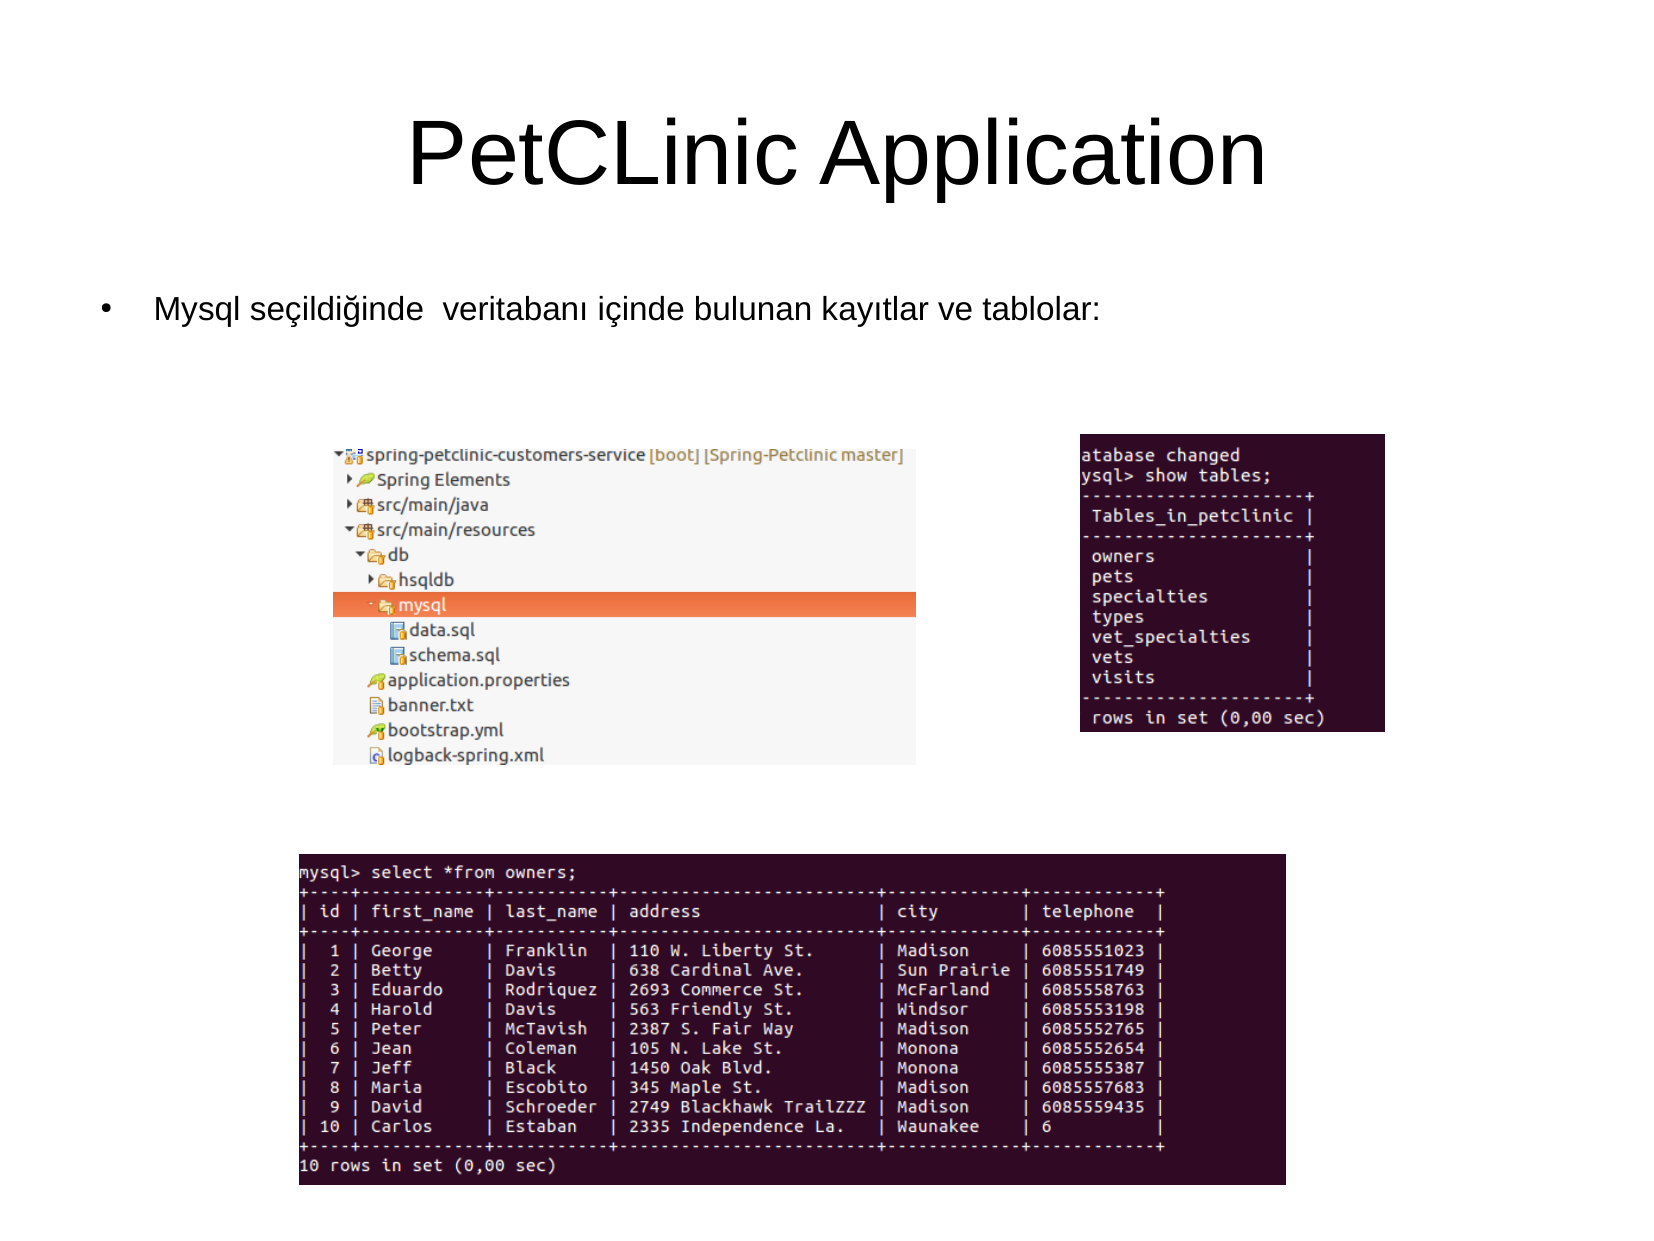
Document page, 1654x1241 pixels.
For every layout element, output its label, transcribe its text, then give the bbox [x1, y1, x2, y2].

picture [1080, 434, 1385, 732]
title PetCLinic Application [94, 49, 1583, 257]
list Mysql seçildiğinde veritabanı içinde bulunan kayıtlar ve tablolar: [82, 290, 1571, 1010]
picture [299, 854, 1286, 1186]
picture [333, 449, 916, 766]
